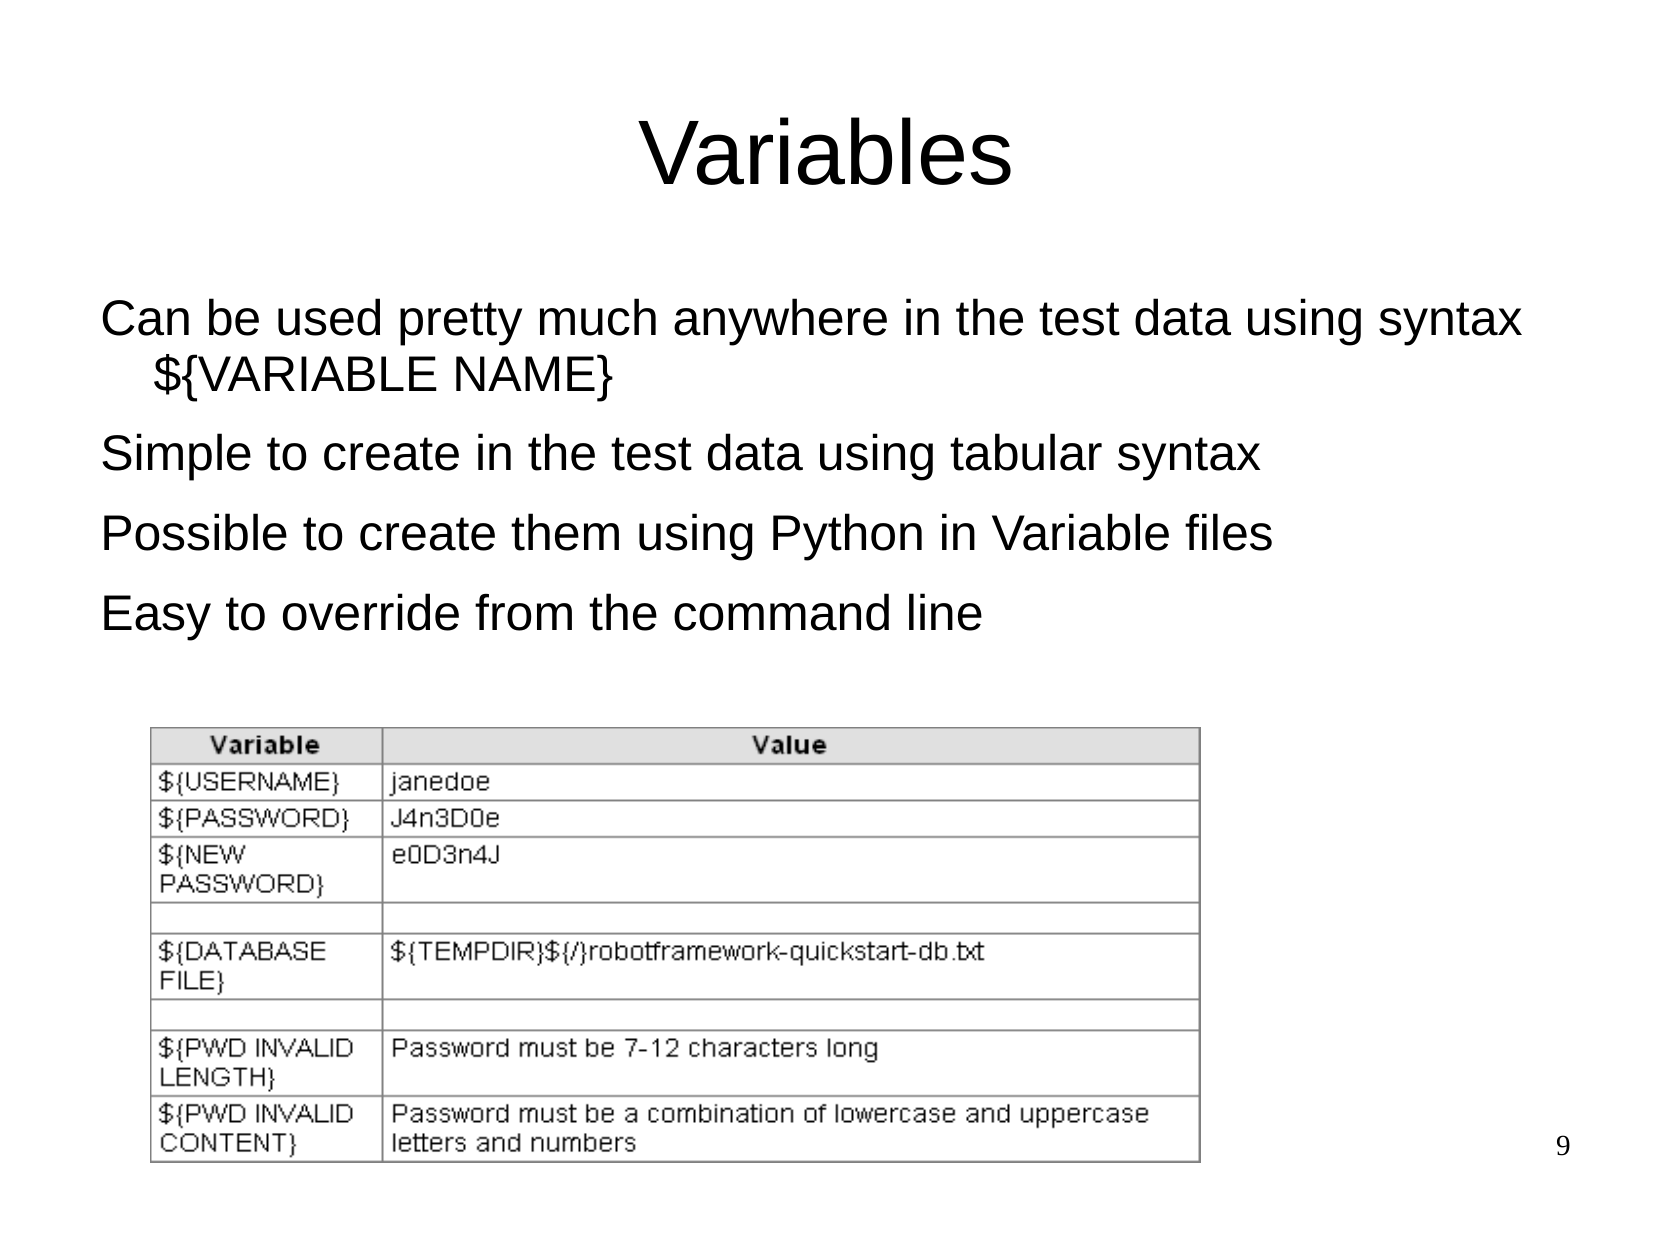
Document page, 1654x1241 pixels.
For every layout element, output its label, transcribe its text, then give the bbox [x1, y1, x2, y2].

picture [150, 727, 1201, 1163]
title Variables [82, 49, 1571, 257]
list Can be used pretty much anywhere in the test data using syntax ${VARIABLE NAME} Simple to create in the test data using tabular syntax Possible to create them using Python in Variable files Easy to override from the command line [82, 290, 1538, 673]
